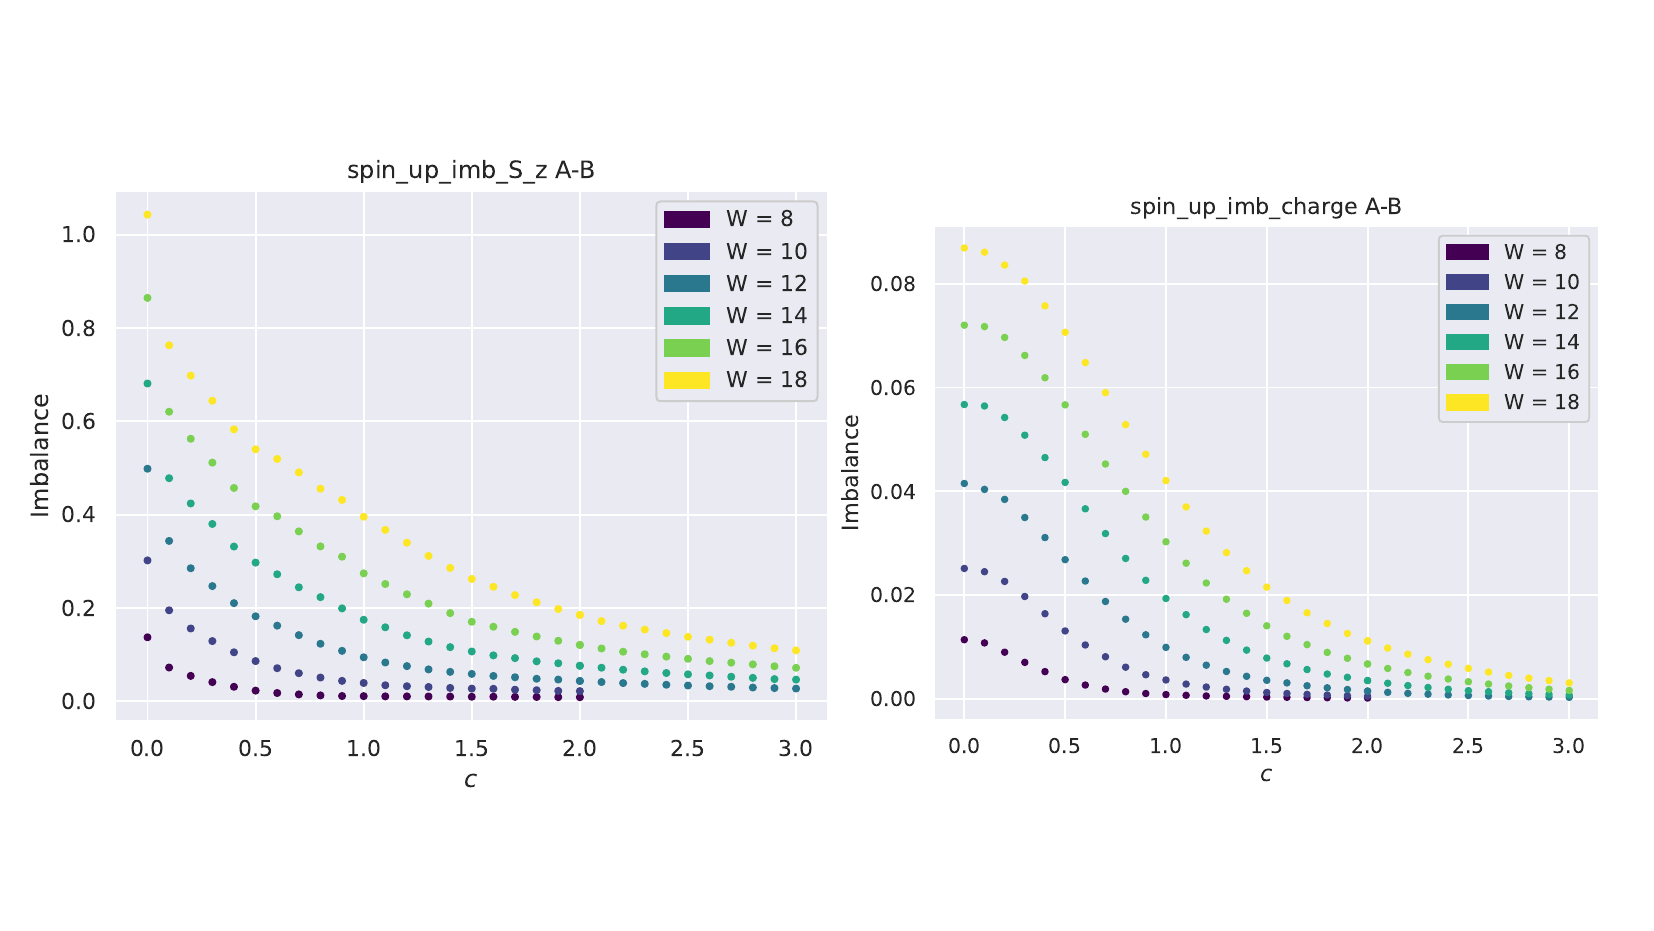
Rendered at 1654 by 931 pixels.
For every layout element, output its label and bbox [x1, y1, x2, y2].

picture [0, 107, 1654, 798]
